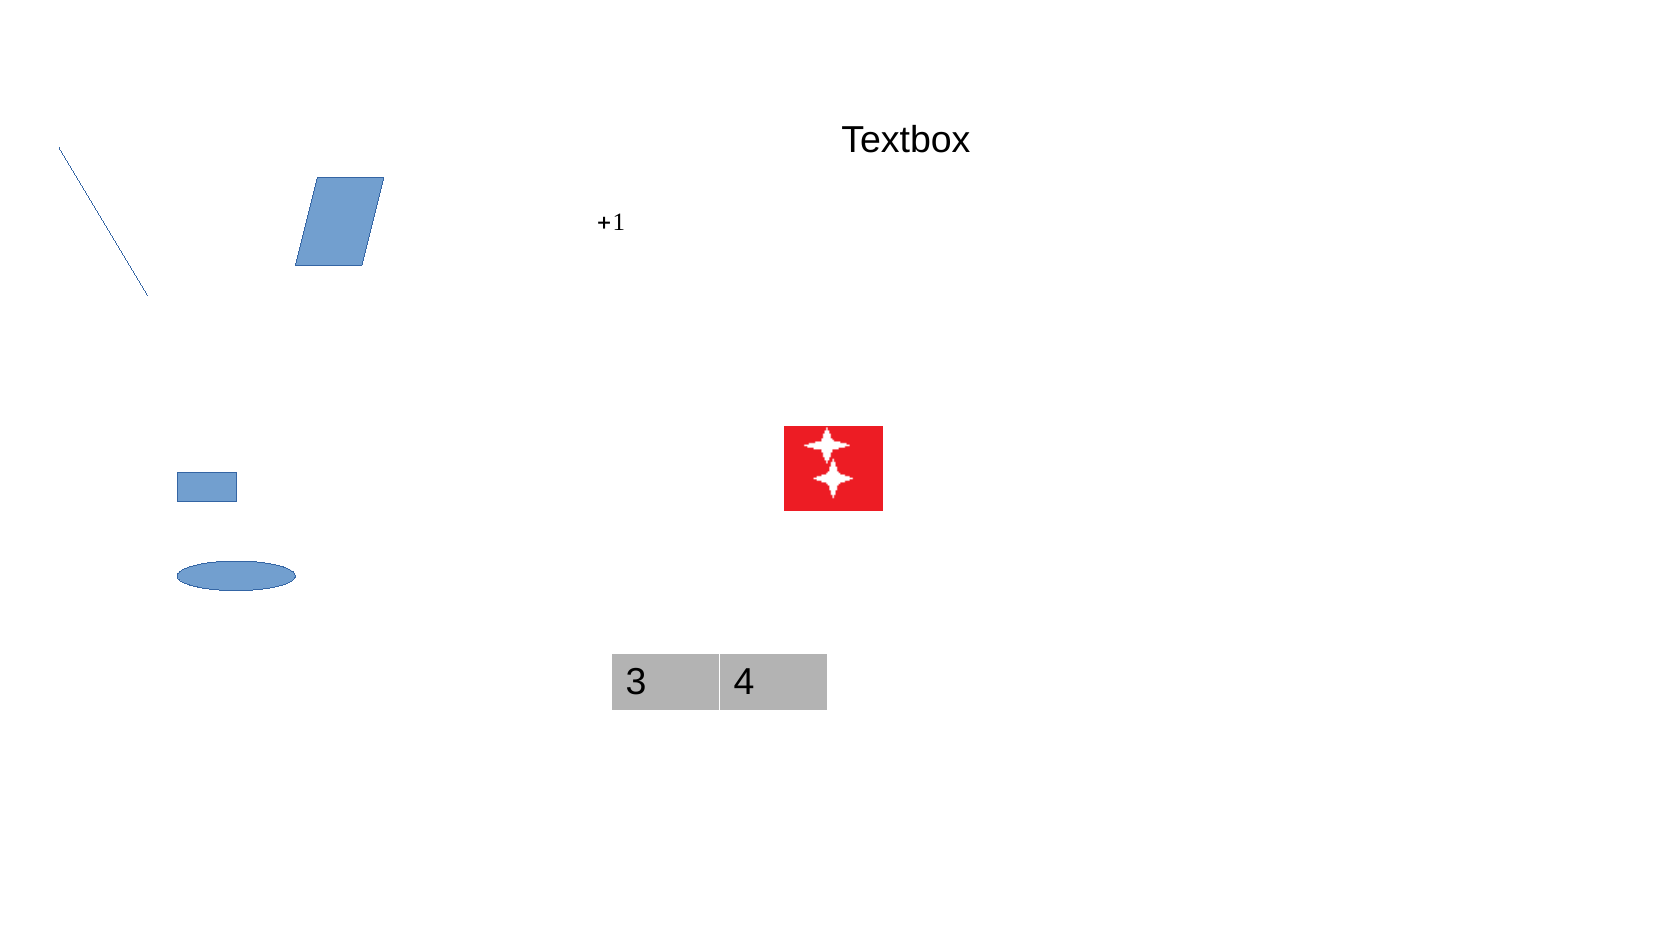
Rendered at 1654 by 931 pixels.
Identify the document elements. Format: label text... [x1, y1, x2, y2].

table_header 4 [720, 654, 827, 710]
text_box Textbox [826, 110, 986, 168]
table_header 3 [612, 654, 719, 710]
text_box [177, 561, 296, 591]
picture [784, 426, 883, 511]
text_box [177, 472, 237, 502]
text_box [295, 177, 384, 266]
chart [590, 208, 631, 237]
